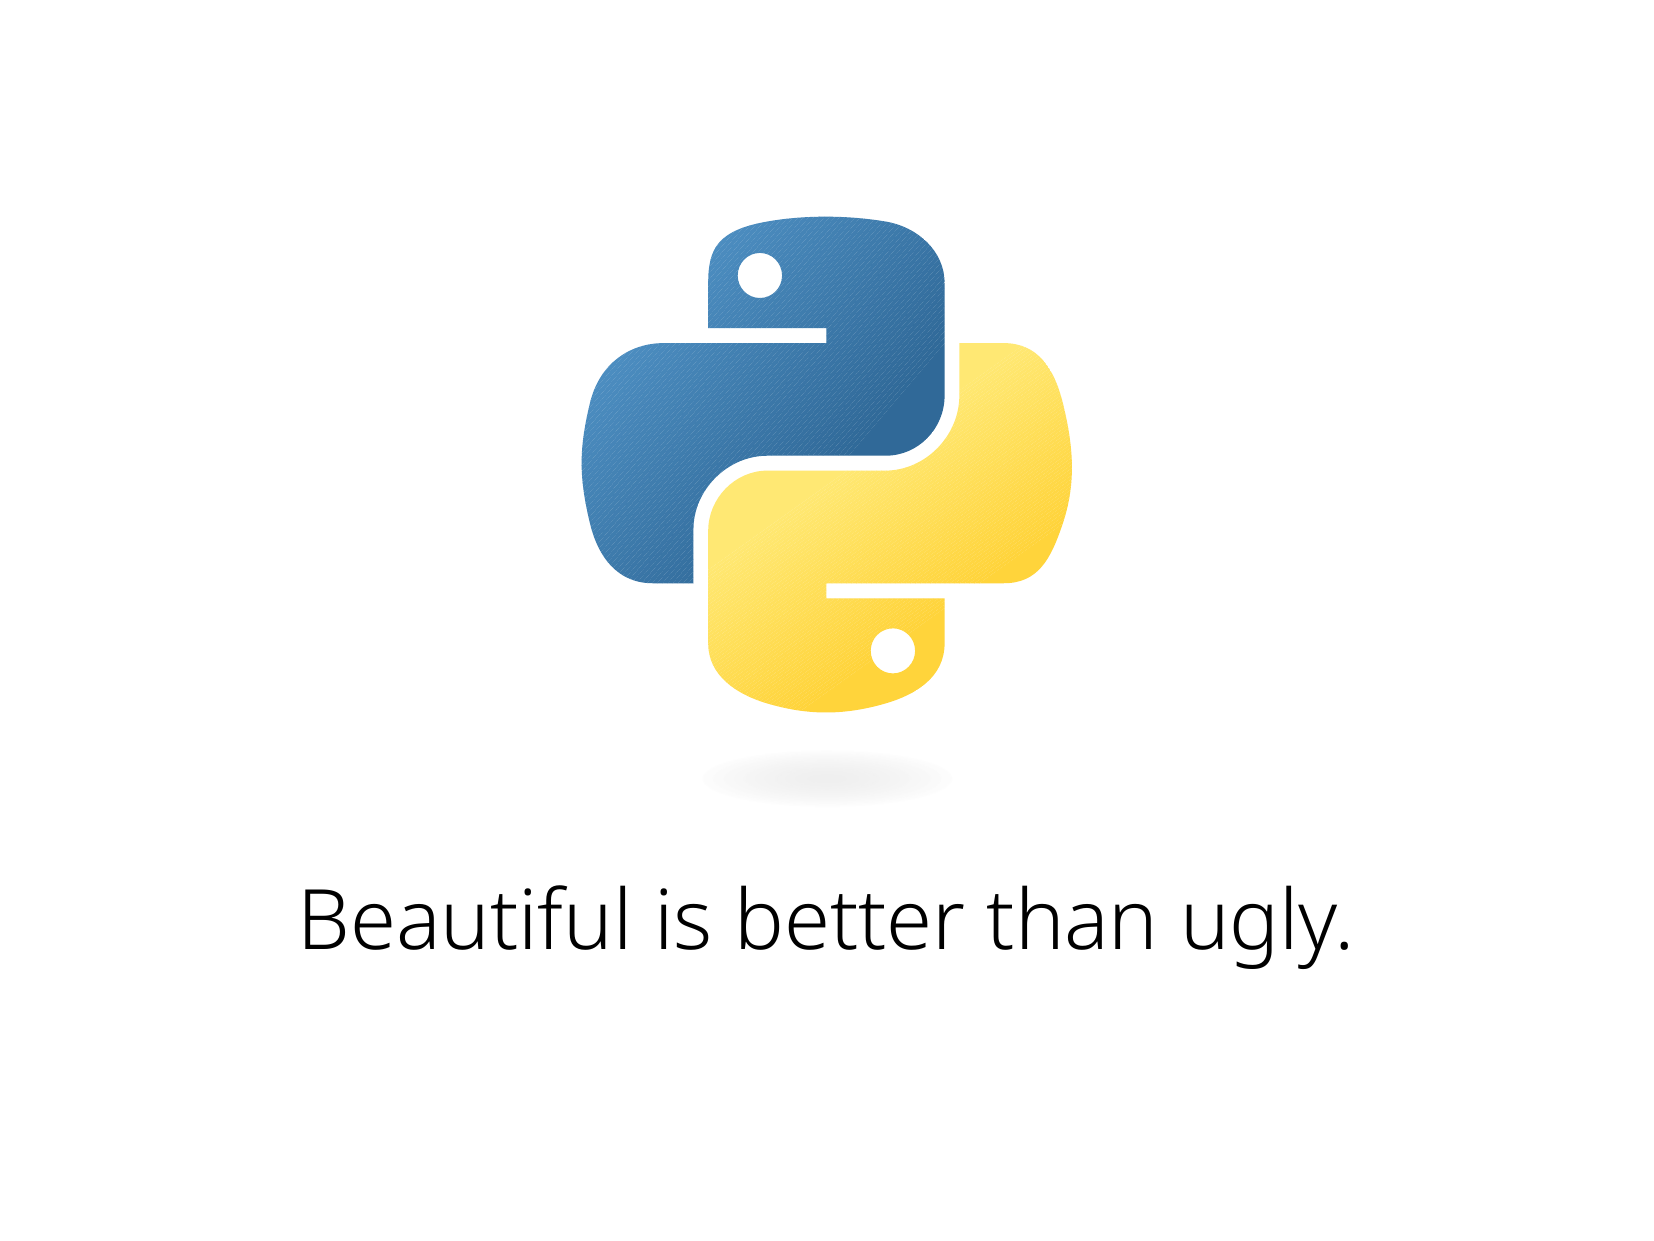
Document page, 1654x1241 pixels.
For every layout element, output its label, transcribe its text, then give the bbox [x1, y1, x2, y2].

text_box Beautiful is better than ugly. [186, 852, 1468, 970]
picture [551, 187, 1102, 841]
